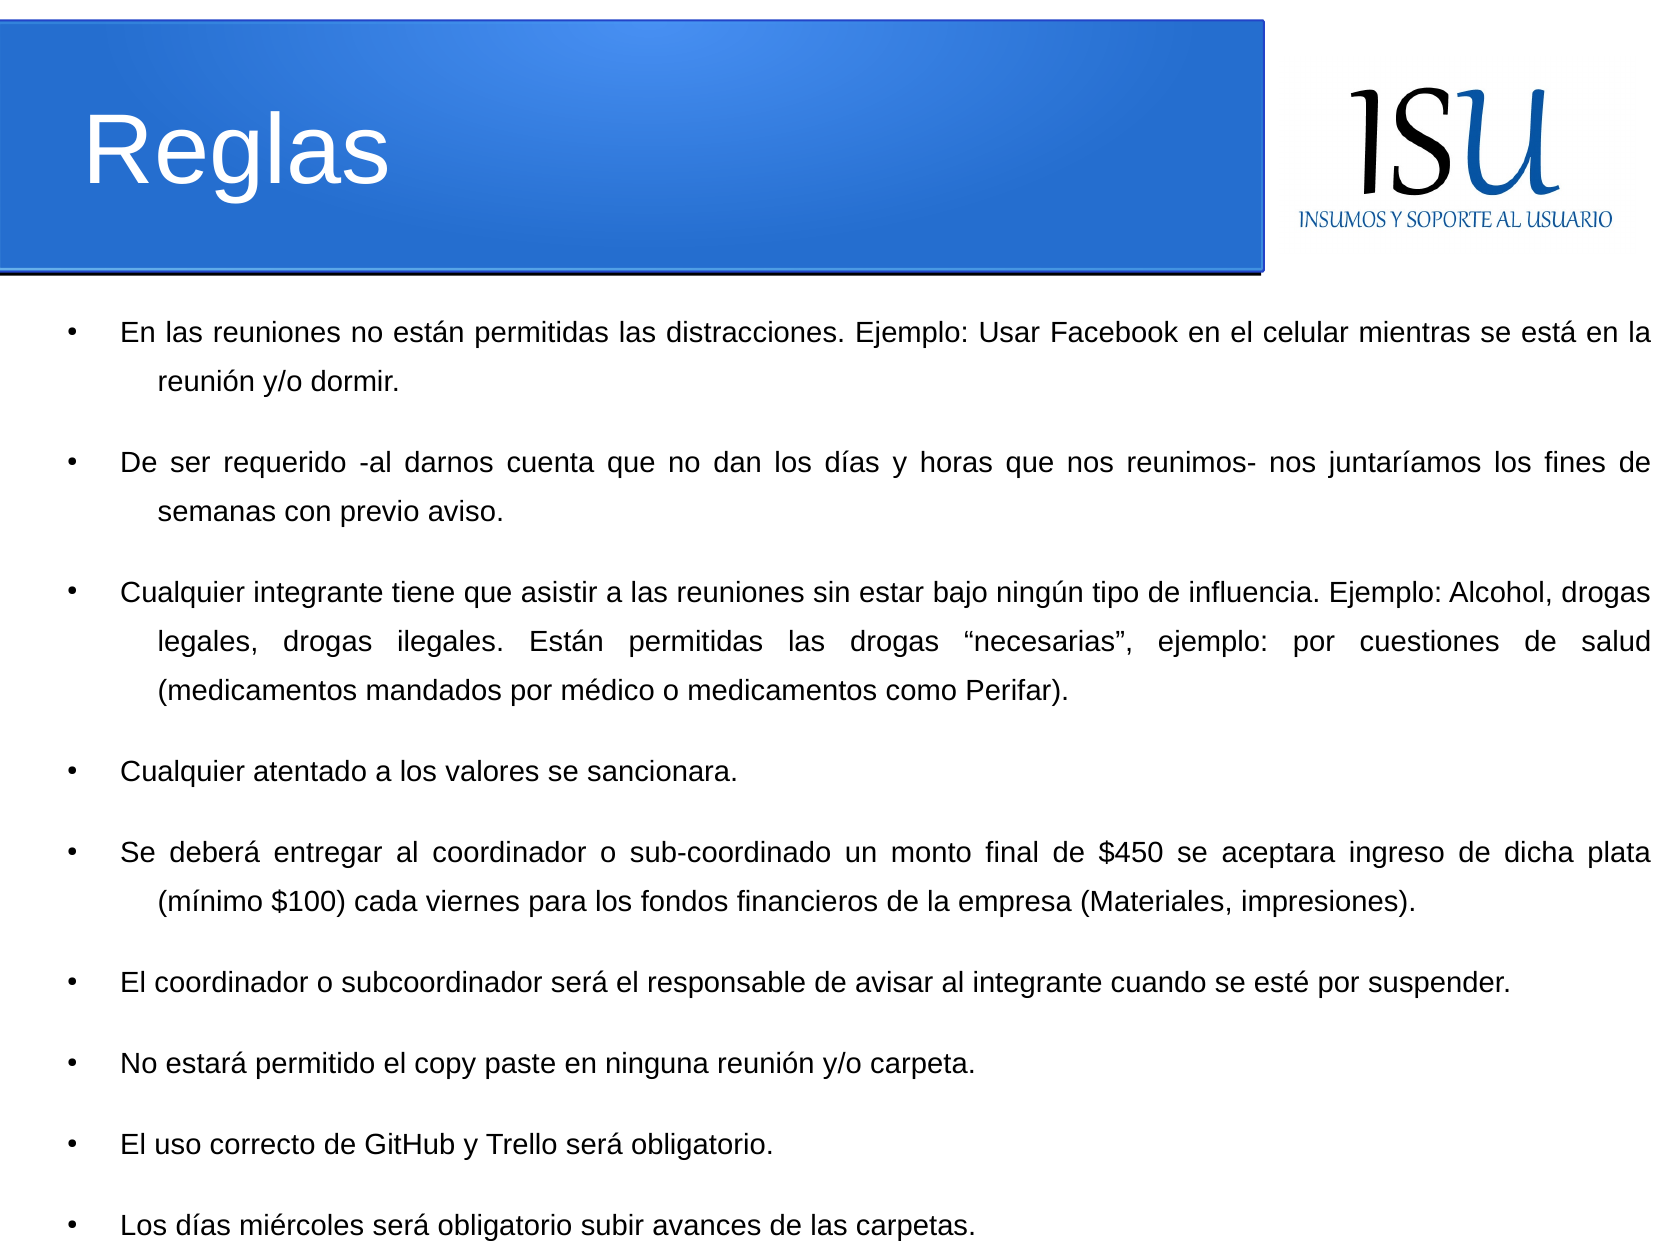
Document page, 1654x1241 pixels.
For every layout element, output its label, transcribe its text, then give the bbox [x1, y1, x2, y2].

list En las reuniones no están permitidas las distracciones. Ejemplo: Usar Facebook en el celular mientras se está en la reunión y/o dormir. De ser requerido -al darnos cuenta que no dan los días y horas que nos reunimos- nos juntaríamos los fines de semanas con previo aviso. Cualquier integrante tiene que asistir a las reuniones sin estar bajo ningún tipo de influencia. Ejemplo: Alcohol, drogas legales, drogas ilegales. Están permitidas las drogas “necesarias”, ejemplo: por cuestiones de salud (medicamentos mandados por médico o medicamentos como Perifar). Cualquier atentado a los valores se sancionara. Se deberá entregar al coordinador o sub-coordinado un monto final de $450 se aceptara ingreso de dicha plata (mínimo $100) cada viernes para los fondos financieros de la empresa (Materiales, impresiones). El coordinador o subcoordinador será el responsable de avisar al integrante cuando se esté por suspender. No estará permitido el copy paste en ninguna reunión y/o carpeta. El uso correcto de GitHub y Trello será obligatorio. Los días miércoles será obligatorio subir avances de las carpetas. [11, 299, 1654, 1241]
title Reglas [82, 47, 1235, 252]
picture [1279, 56, 1636, 254]
